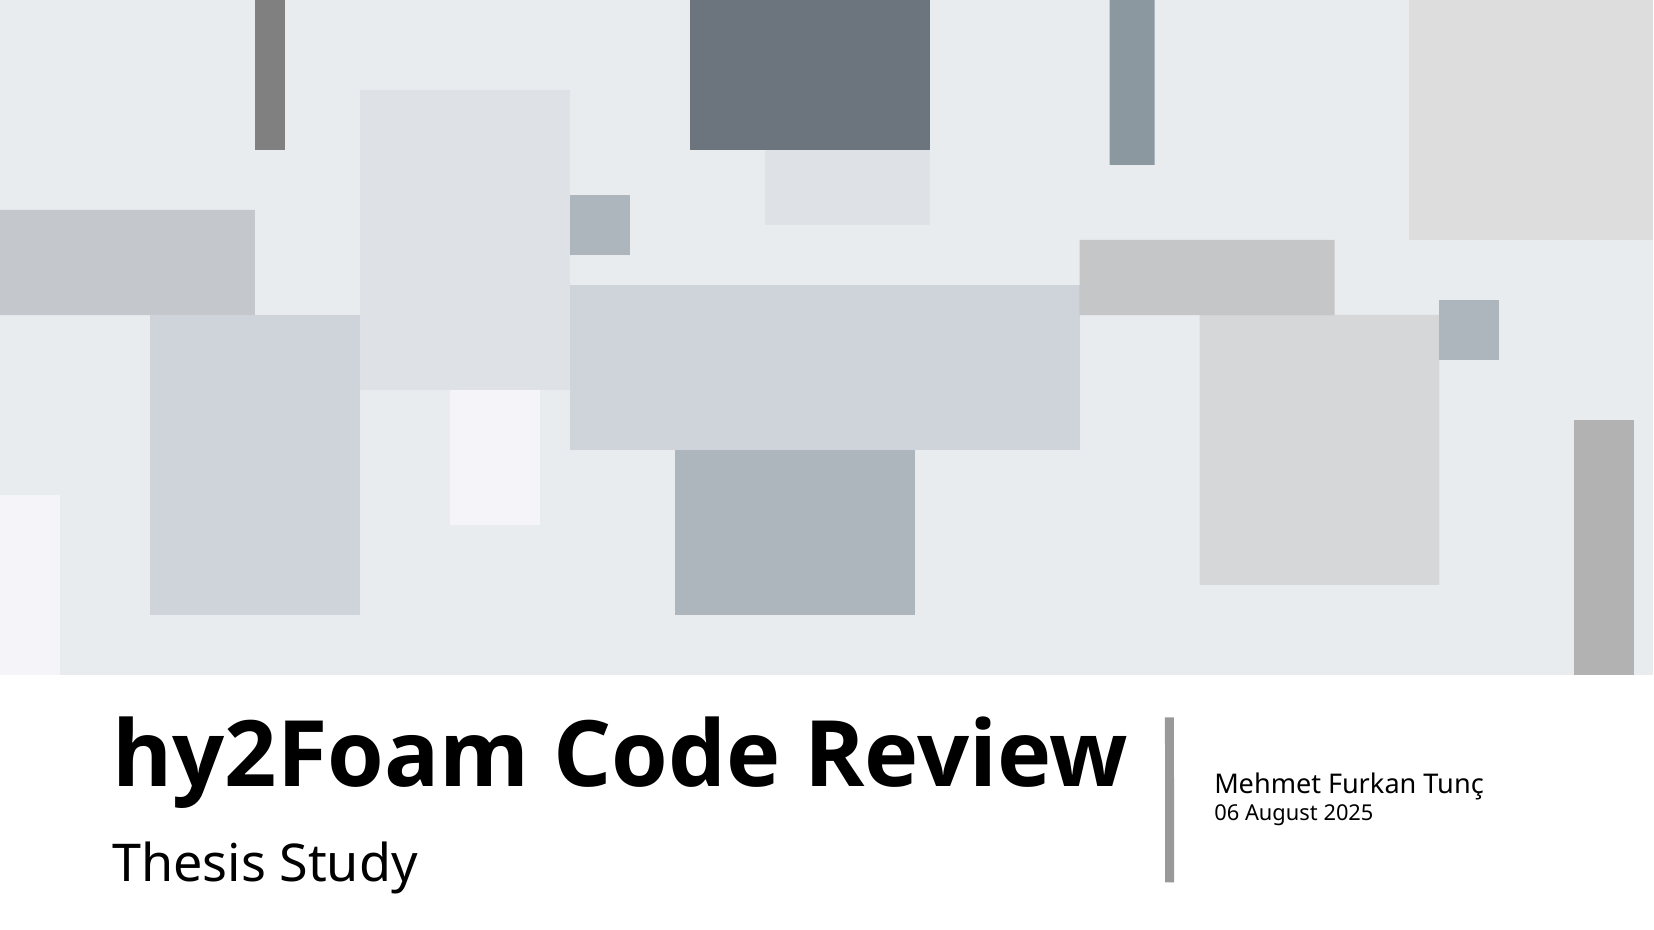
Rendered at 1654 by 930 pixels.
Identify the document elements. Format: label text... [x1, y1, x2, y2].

title hy2Foam Code Review [112, 679, 1143, 835]
subtitle Thesis Study [112, 829, 1131, 900]
text_box Mehmet Furkan Tunç 06 August 2025 [1199, 759, 1590, 841]
